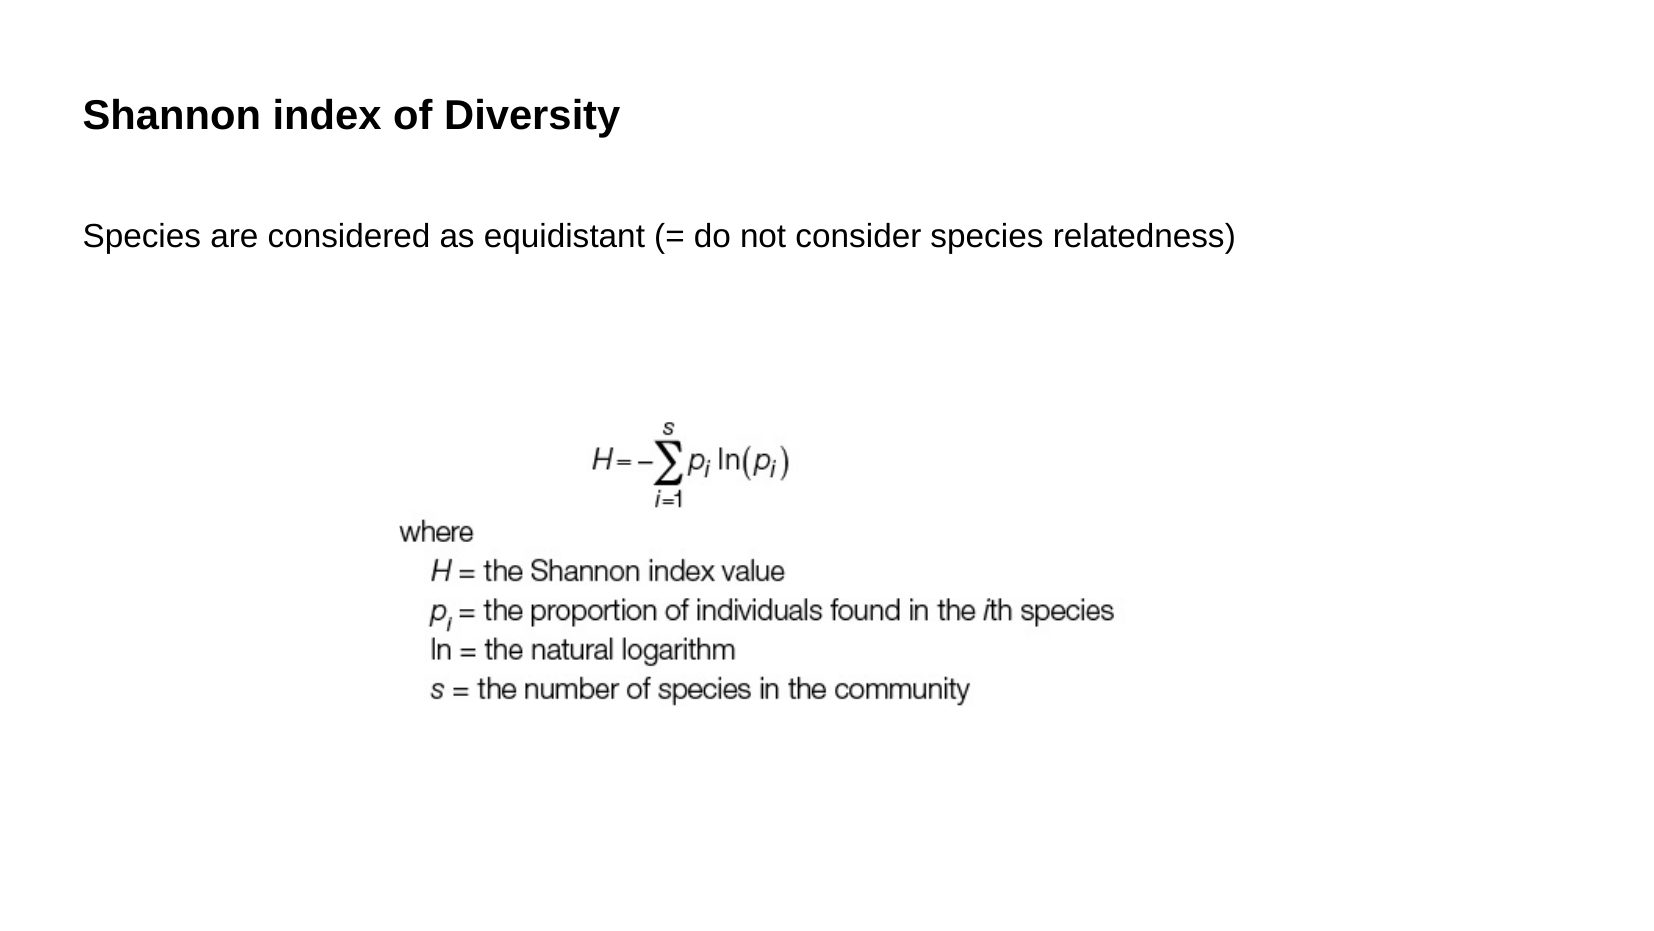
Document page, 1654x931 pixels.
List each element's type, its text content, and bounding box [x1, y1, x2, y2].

list Species are considered as equidistant (= do not consider species relatedness) [82, 217, 1571, 758]
title Shannon index of Diversity [82, 37, 1571, 193]
picture [399, 410, 1125, 707]
